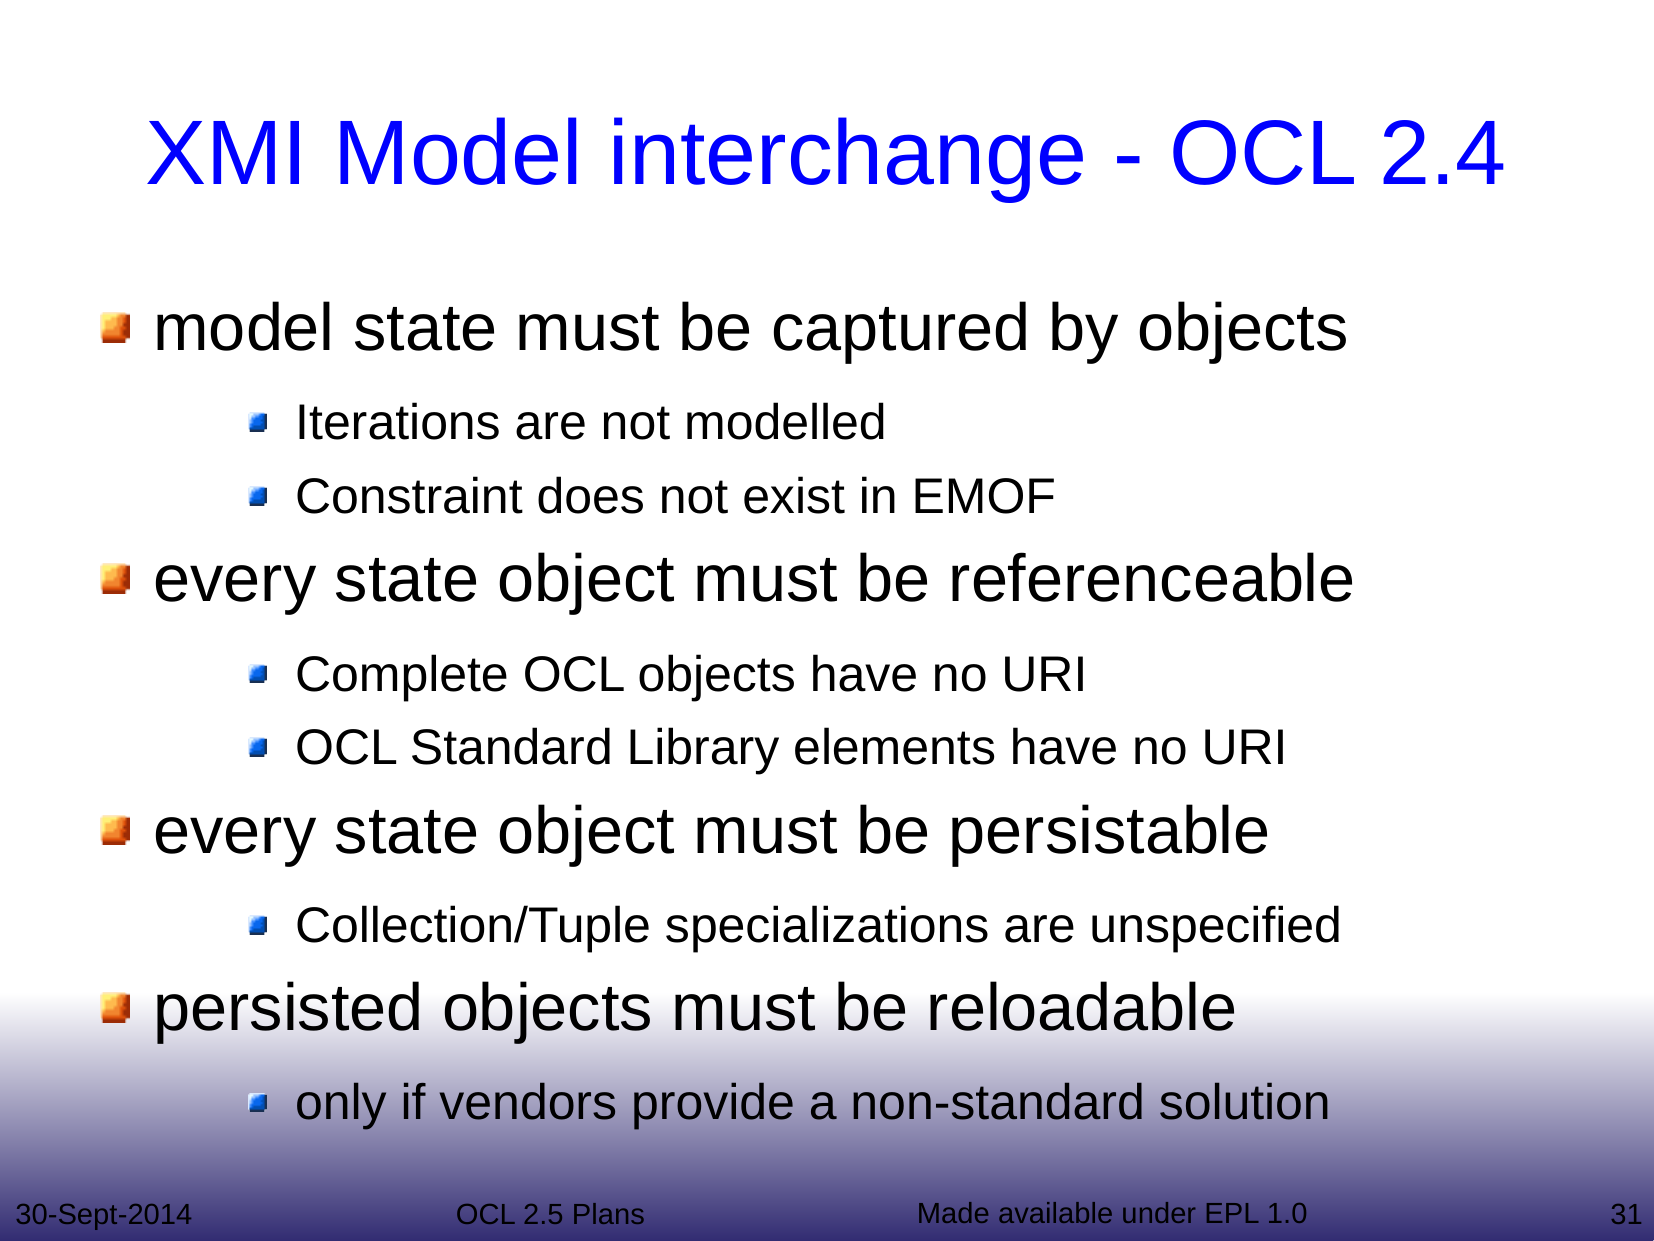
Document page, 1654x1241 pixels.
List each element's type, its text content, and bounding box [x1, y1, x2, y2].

title XMI Model interchange - OCL 2.4 [82, 49, 1571, 257]
list model state must be captured by objects Iterations are not modelled Constraint does not exist in EMOF every state object must be referenceable Complete OCL objects have no URI OCL Standard Library elements have no URI every state object must be persistable Collection/Tuple specializations are unspecified persisted objects must be reloadable only if vendors provide a non-standard solution [82, 290, 1571, 1131]
